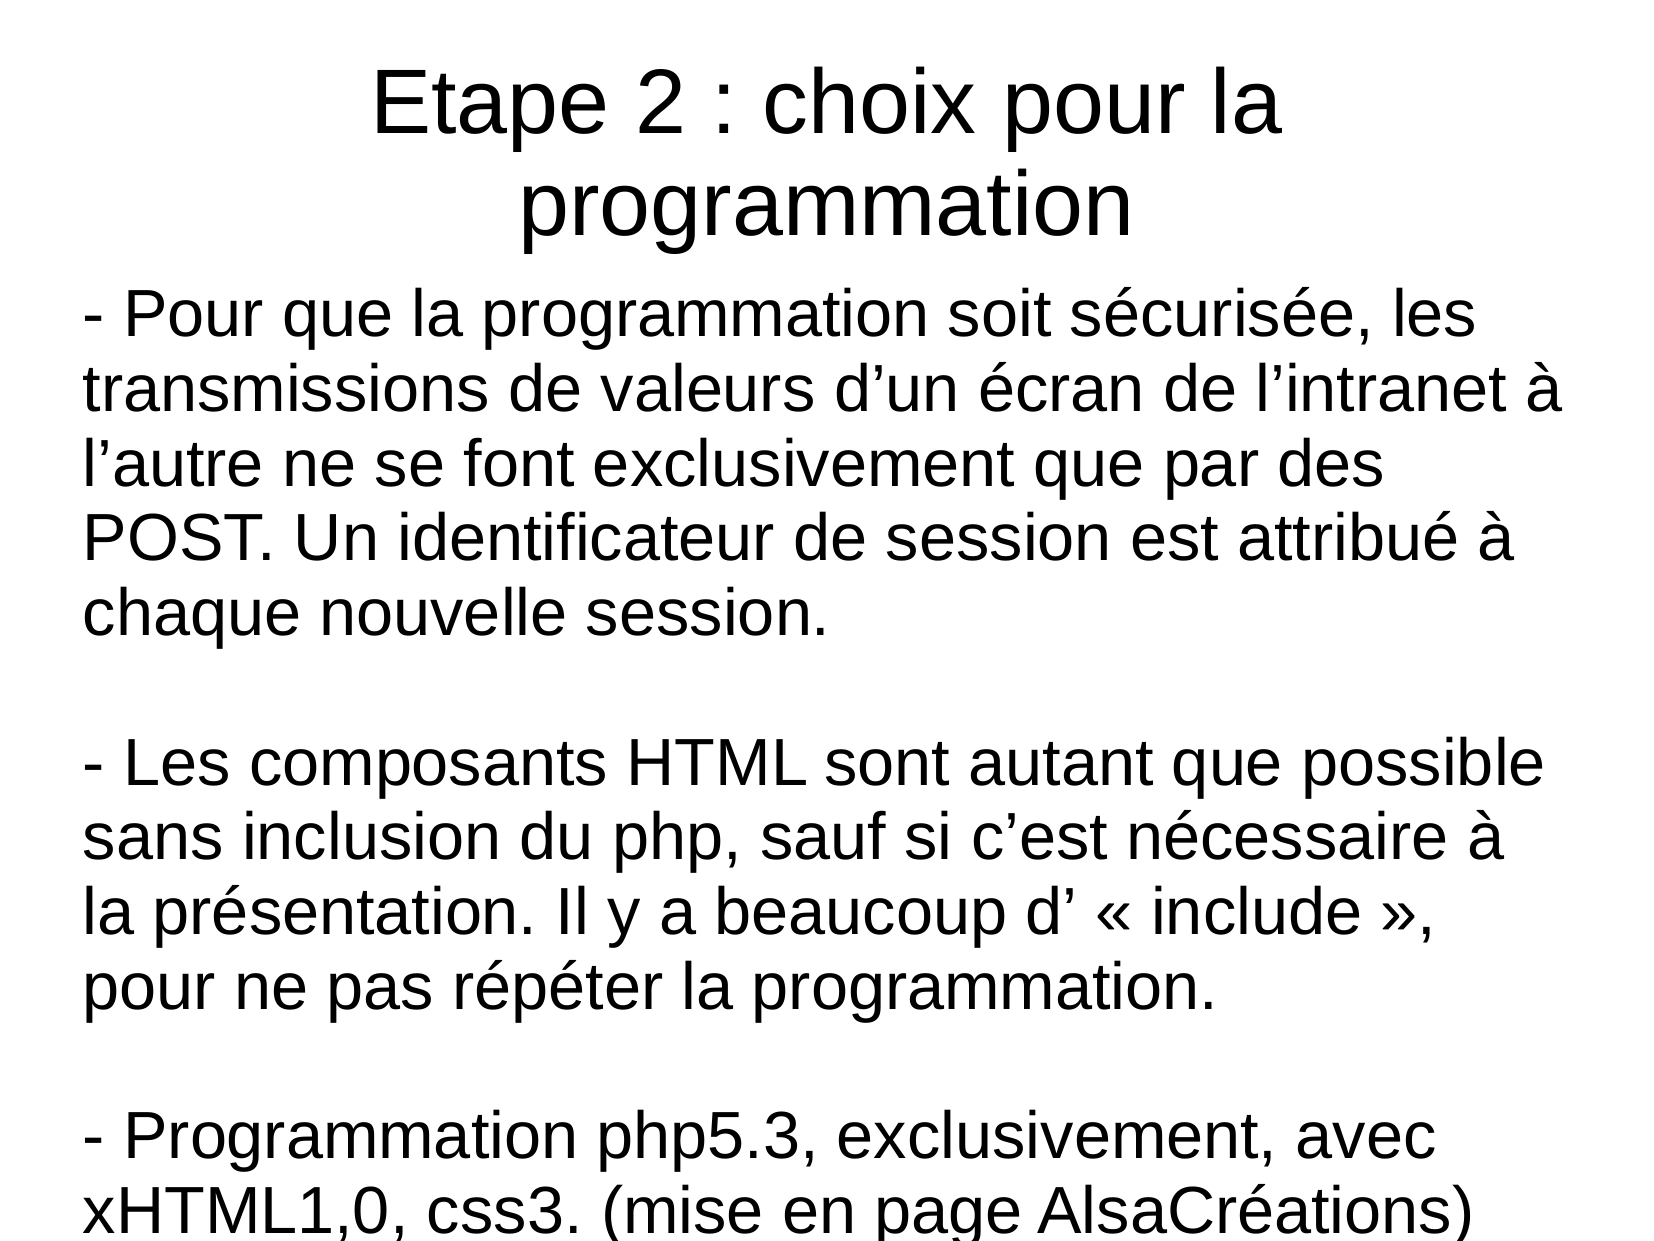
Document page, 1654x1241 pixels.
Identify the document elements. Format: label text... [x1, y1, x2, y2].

subtitle - Pour que la programmation soit sécurisée, les transmissions de valeurs d’un écran de l’intranet à l’autre ne se font exclusivement que par des POST. Un identificateur de session est attribué à chaque nouvelle session. - Les composants HTML sont autant que possible sans inclusion du php, sauf si c’est nécessaire à la présentation. Il y a beaucoup d’ « include », pour ne pas répéter la programmation. - Programmation php5.3, exclusivement, avec xHTML1,0, css3. (mise en page AlsaCréations) [82, 51, 1571, 1241]
